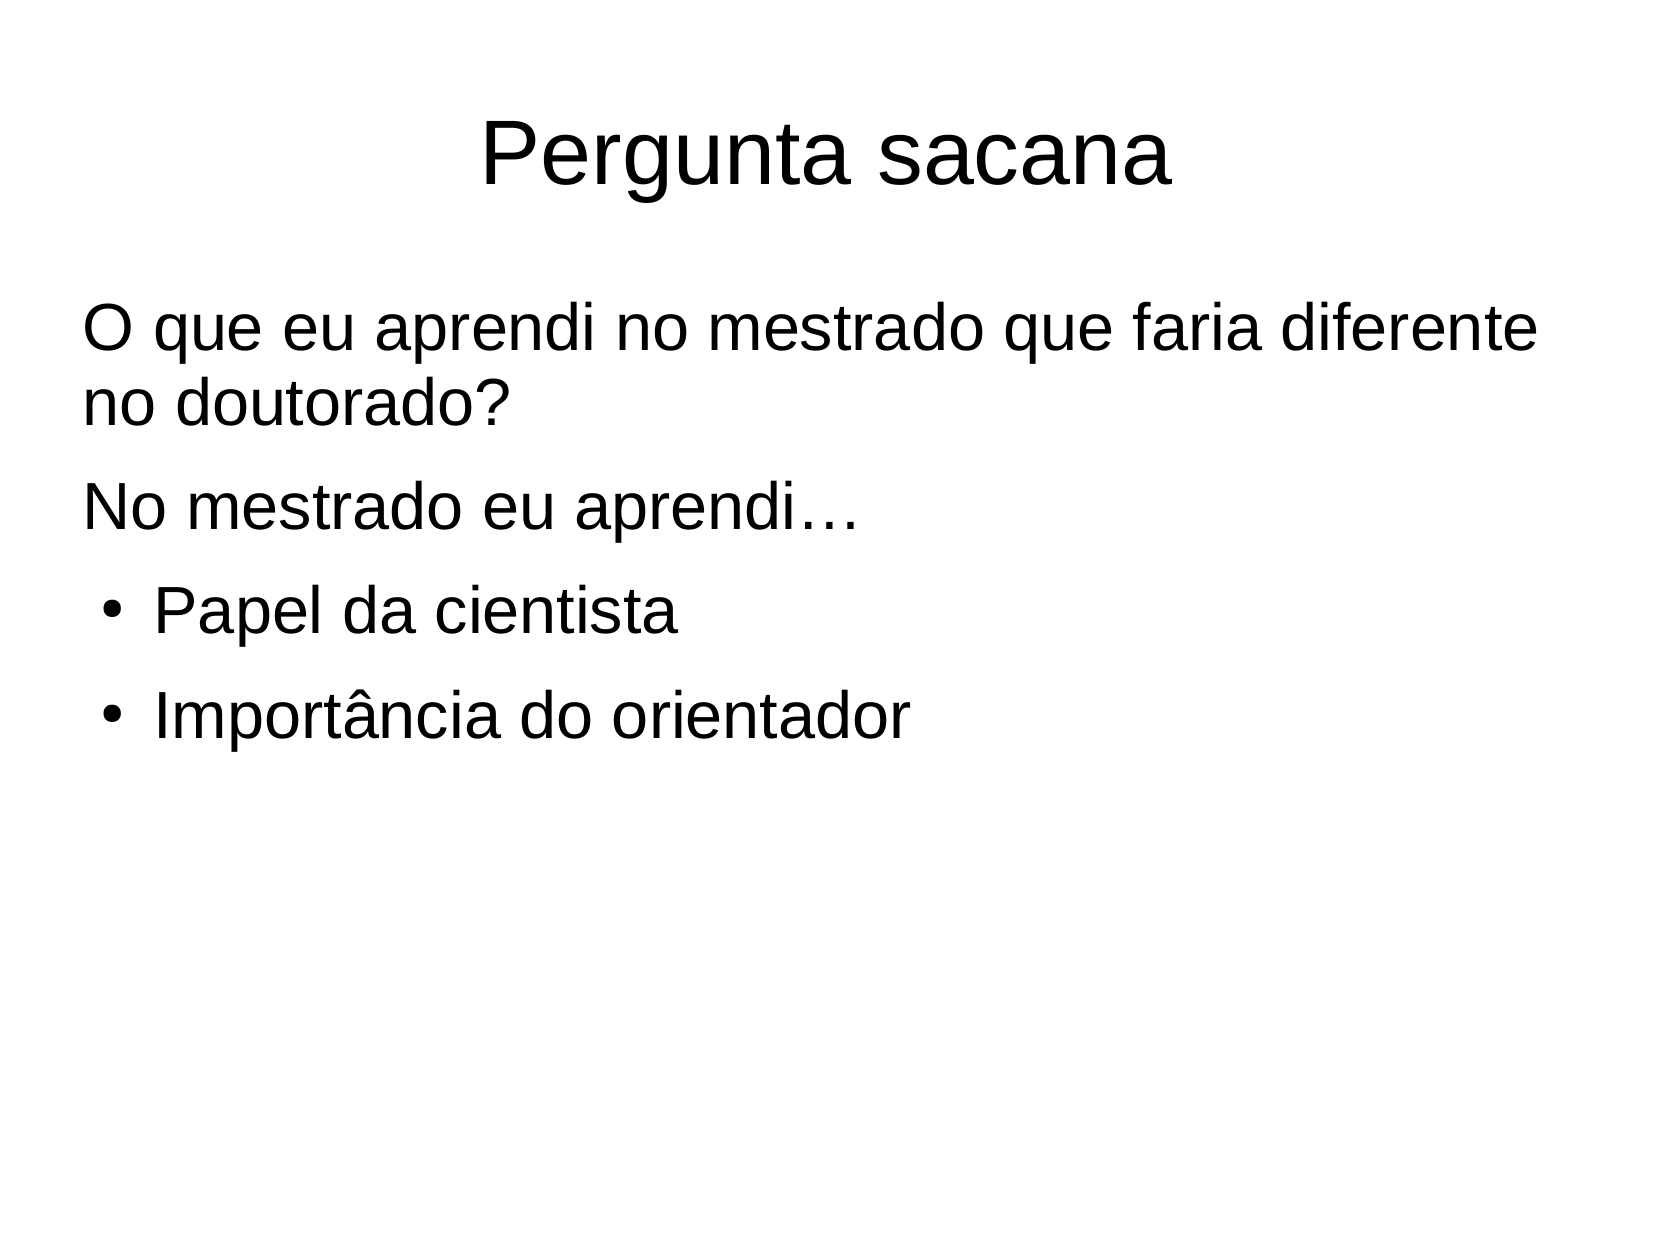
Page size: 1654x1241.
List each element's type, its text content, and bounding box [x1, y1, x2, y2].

title Pergunta sacana [82, 49, 1571, 257]
list O que eu aprendi no mestrado que faria diferente no doutorado? No mestrado eu aprendi… Papel da cientista Importância do orientador [82, 290, 1571, 1010]
